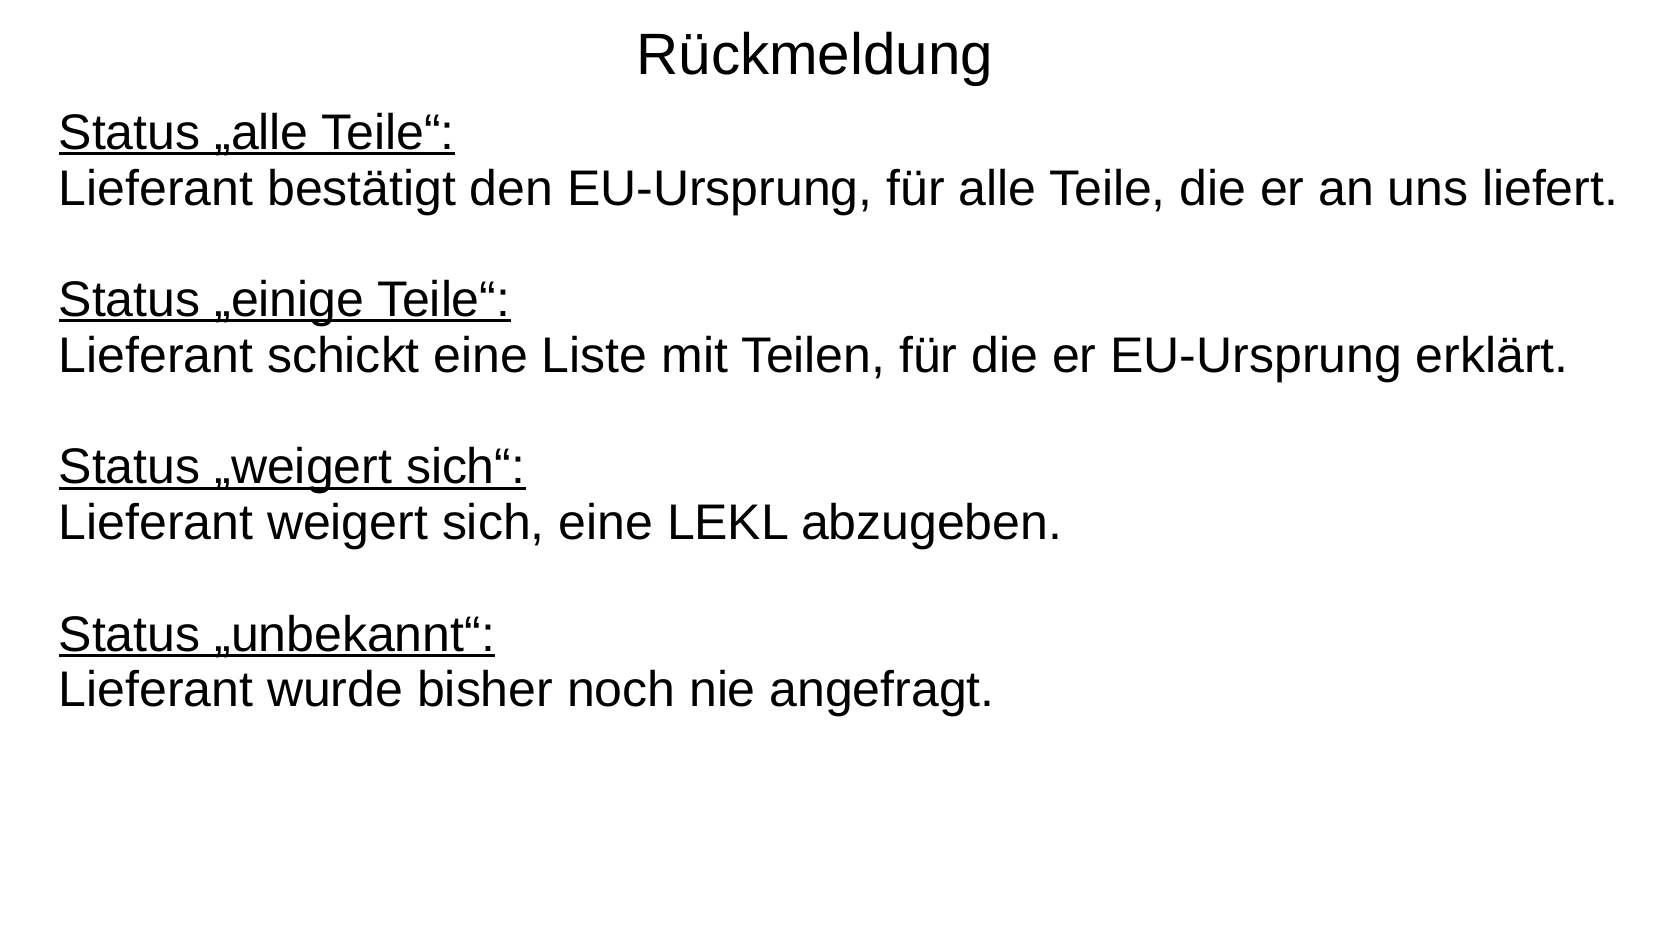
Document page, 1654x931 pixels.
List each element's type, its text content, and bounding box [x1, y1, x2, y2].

text_box Status „alle Teile“: Lieferant bestätigt den EU-Ursprung, für alle Teile, die er an uns liefert. Status „einige Teile“: Lieferant schickt eine Liste mit Teilen, für die er EU-Ursprung erklärt. Status „weigert sich“: Lieferant weigert sich, eine LEKL abzugeben. Status „unbekannt“: Lieferant wurde bisher noch nie angefragt. [59, 102, 1625, 886]
title Rückmeldung [70, 21, 1560, 87]
